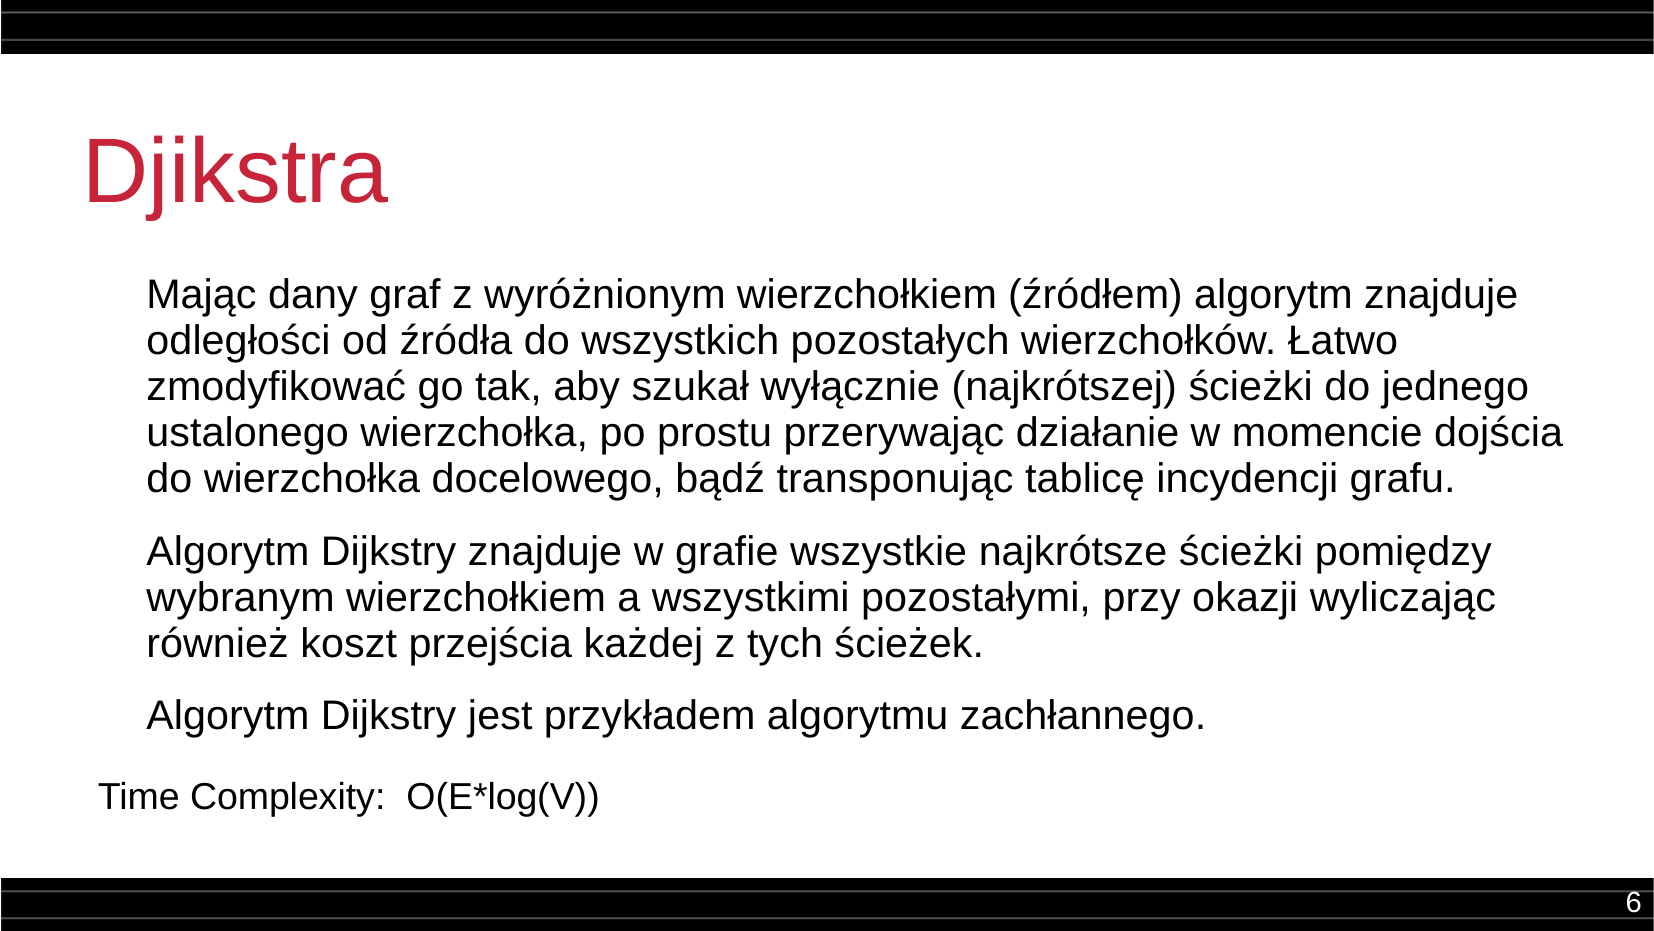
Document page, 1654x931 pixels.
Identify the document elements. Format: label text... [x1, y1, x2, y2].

title Djikstra [82, 92, 1571, 249]
list Mając dany graf z wyróżnionym wierzchołkiem (źródłem) algorytm znajduje odległości od źródła do wszystkich pozostałych wierzchołków. Łatwo zmodyfikować go tak, aby szukał wyłącznie (najkrótszej) ścieżki do jednego ustalonego wierzchołka, po prostu przerywając działanie w momencie dojścia do wierzchołka docelowego, bądź transponując tablicę incydencji grafu. Algorytm Dijkstry znajduje w grafie wszystkie najkrótsze ścieżki pomiędzy wybranym wierzchołkiem a wszystkimi pozostałymi, przy okazji wyliczając również koszt przejścia każdej z tych ścieżek. Algorytm Dijkstry jest przykładem algorytmu zachłannego. [82, 271, 1571, 758]
text_box Time Complexity: O(E*log(V)) [83, 768, 721, 868]
picture [1, 0, 1654, 54]
picture [1, 878, 1654, 931]
